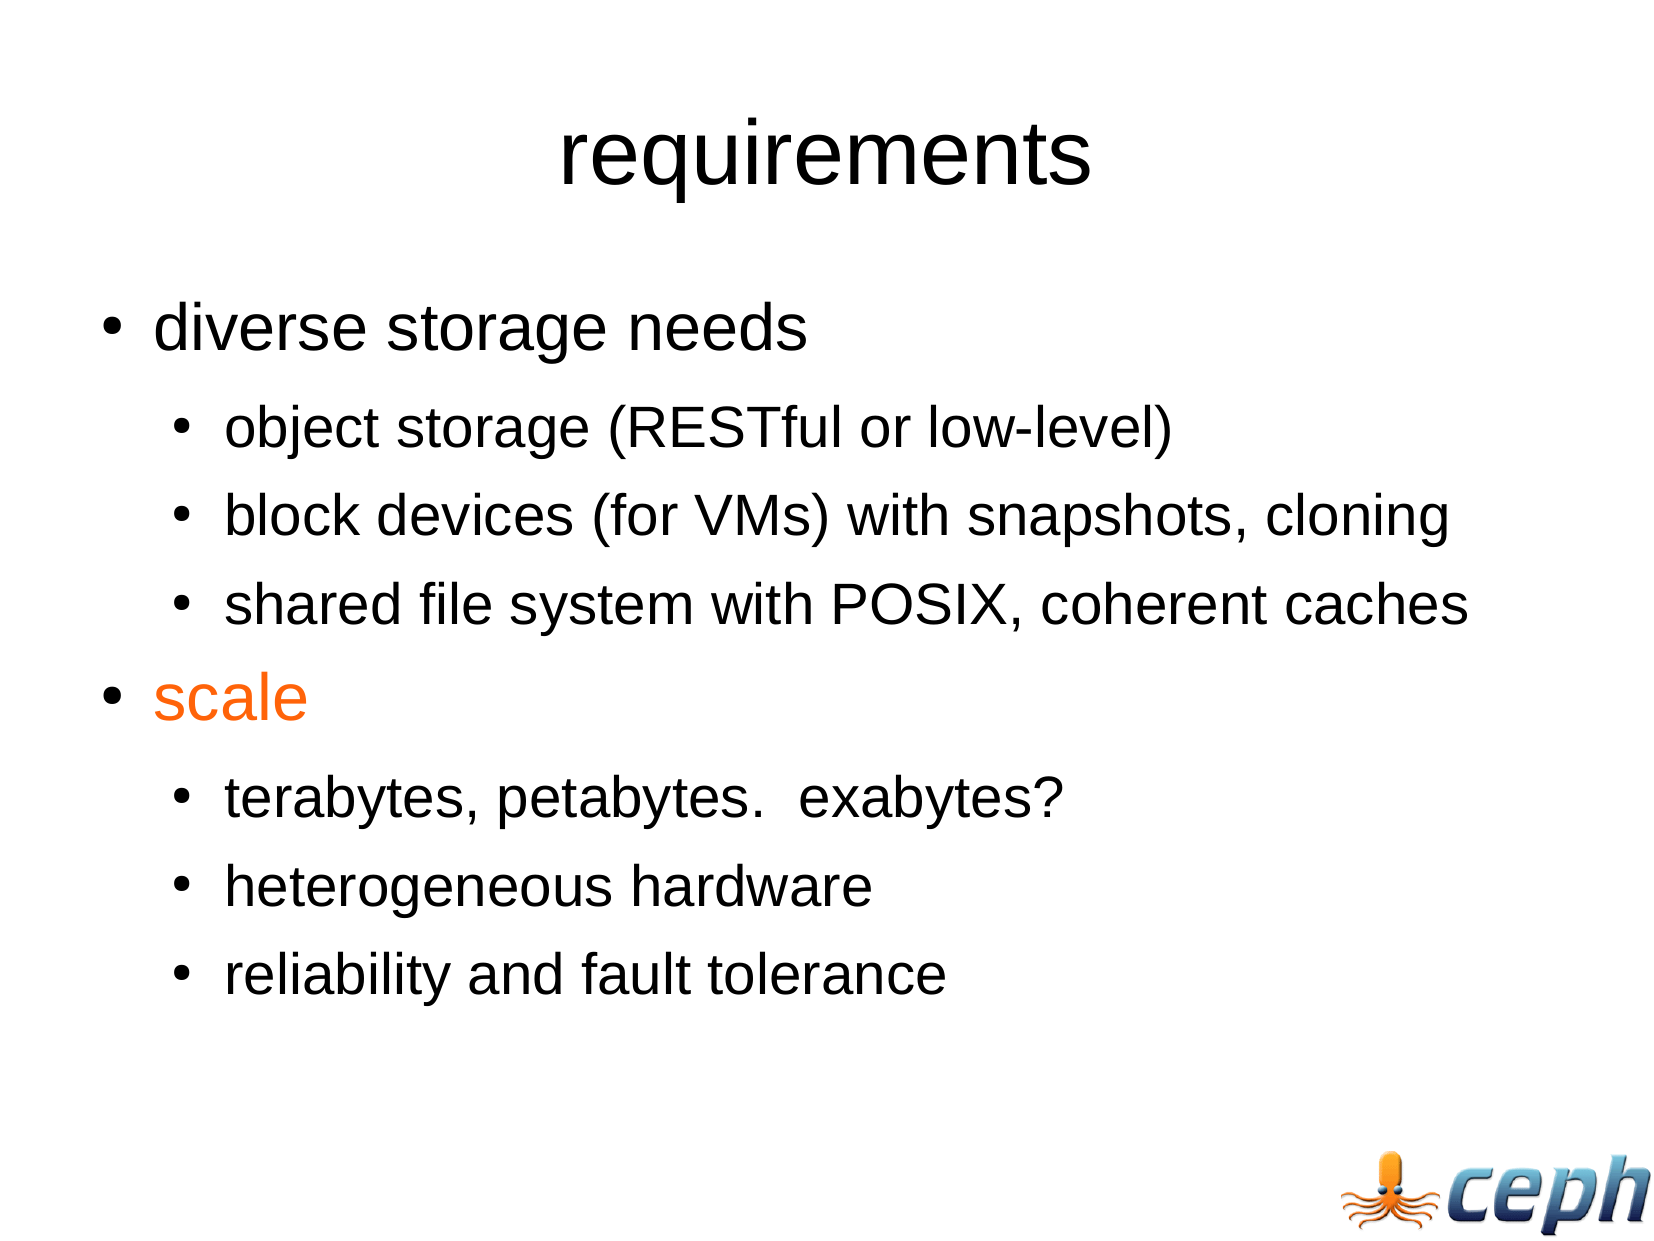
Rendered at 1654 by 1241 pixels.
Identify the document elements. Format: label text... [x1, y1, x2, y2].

title requirements [82, 49, 1571, 257]
picture [1335, 1151, 1651, 1239]
list diverse storage needs object storage (RESTful or low-level) block devices (for VMs) with snapshots, cloning shared file system with POSIX, coherent caches scale terabytes, petabytes. exabytes? heterogeneous hardware reliability and fault tolerance [82, 290, 1571, 1109]
